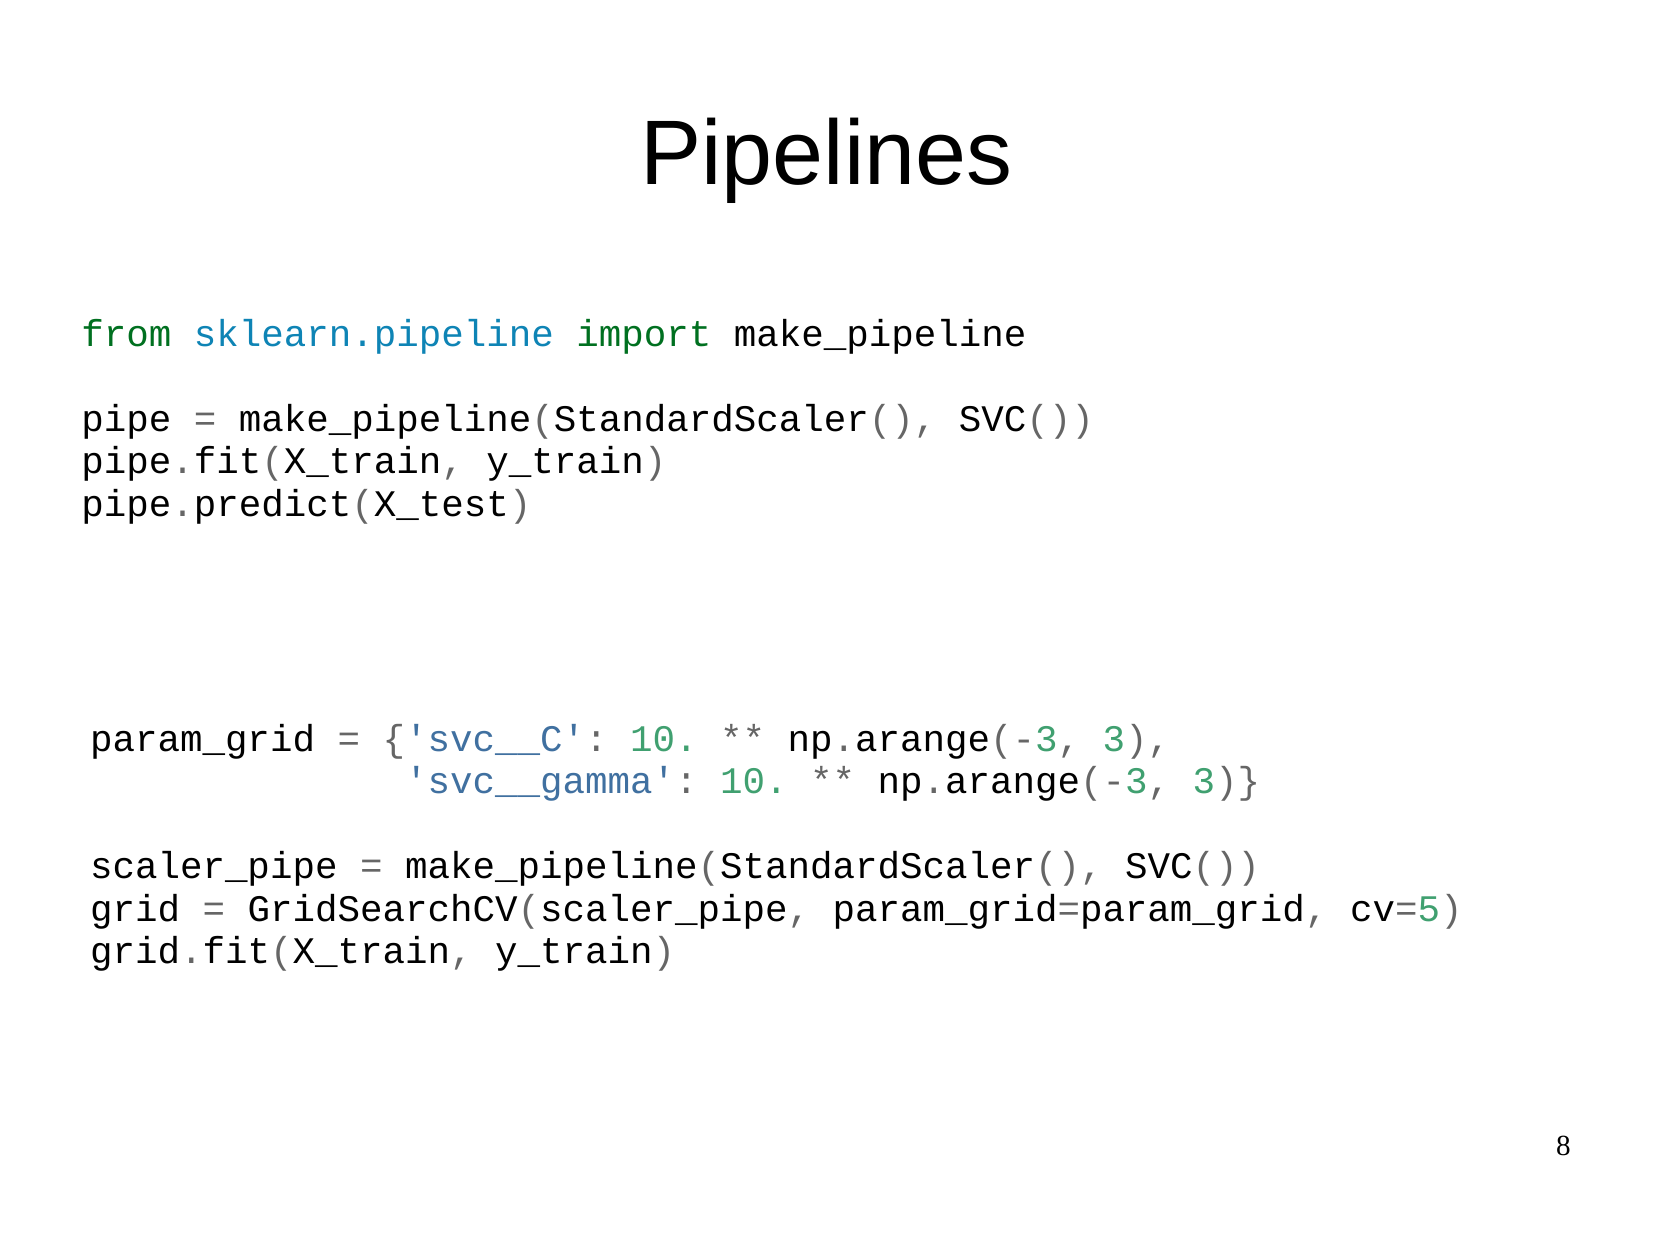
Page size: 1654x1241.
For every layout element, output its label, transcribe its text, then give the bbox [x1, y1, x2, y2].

text_box param_grid = {'svc__C': 10. ** np.arange(-3, 3), 'svc__gamma': 10. ** np.arange(-3, 3)} scaler_pipe = make_pipeline(StandardScaler(), SVC()) grid = GridSearchCV(scaler_pipe, param_grid=param_grid, cv=5) grid.fit(X_train, y_train) [90, 720, 1557, 1020]
title Pipelines [82, 49, 1571, 257]
text_box from sklearn.pipeline import make_pipeline pipe = make_pipeline(StandardScaler(), SVC()) pipe.fit(X_train, y_train) pipe.predict(X_test) [81, 315, 1471, 529]
